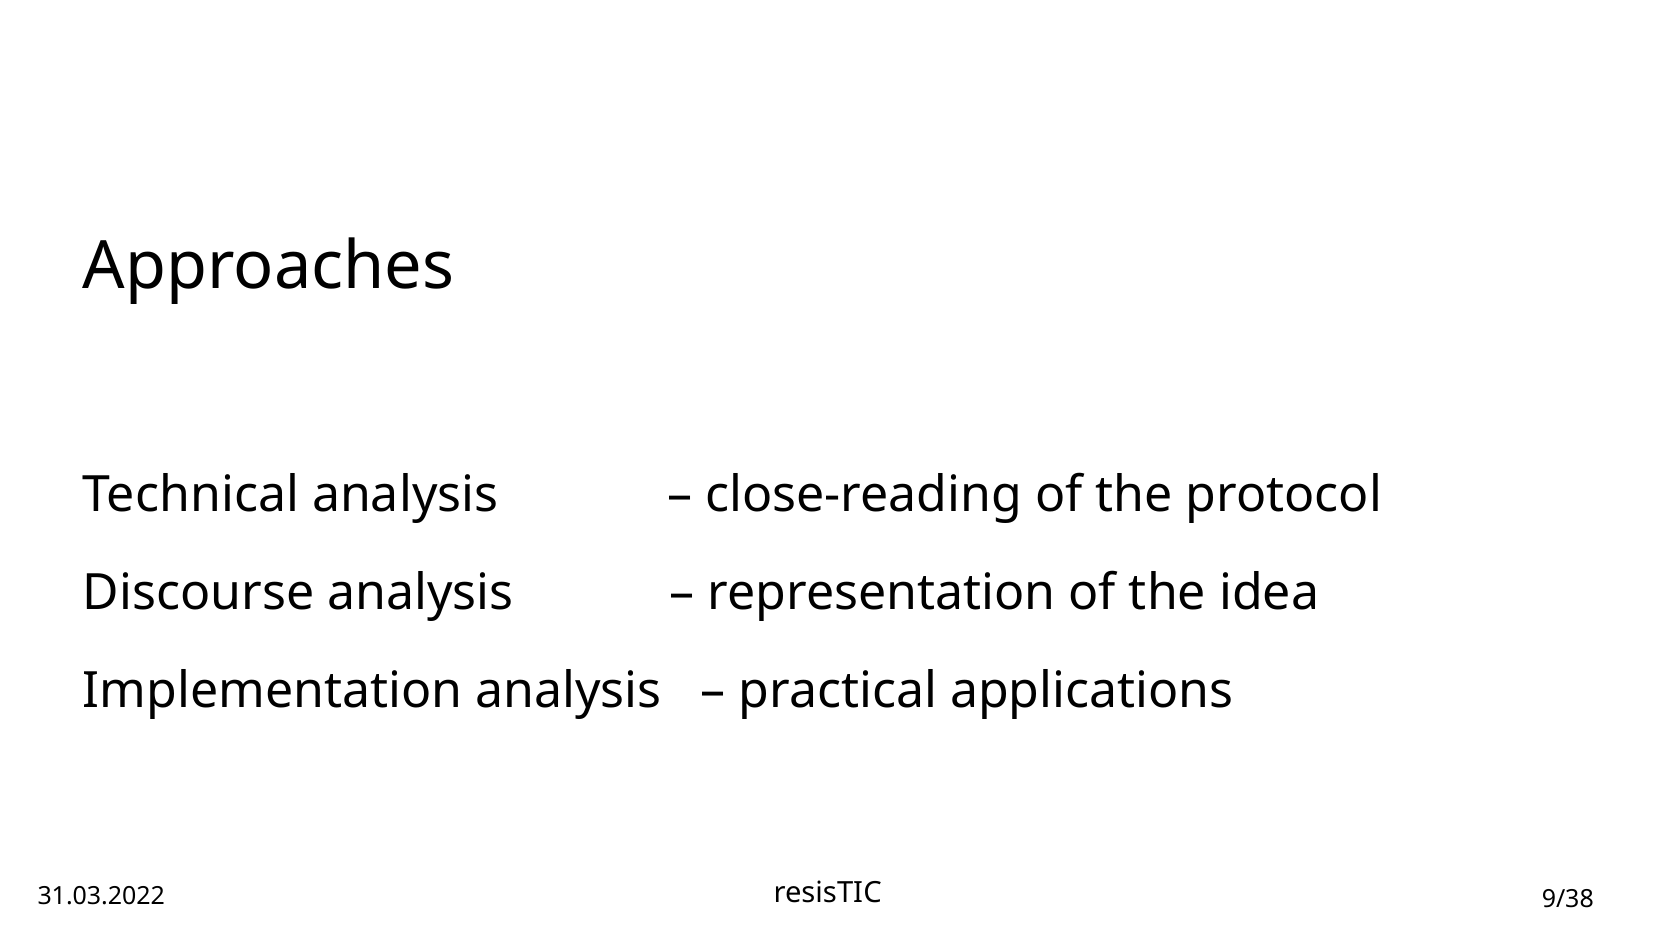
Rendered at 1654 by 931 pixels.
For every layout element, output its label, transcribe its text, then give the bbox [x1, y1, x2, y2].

list Approaches Technical analysis – close-reading of the protocol Discourse analysis – representation of the idea Implementation analysis – practical applications [82, 217, 1571, 758]
text_box 9/38 [1383, 873, 1609, 919]
